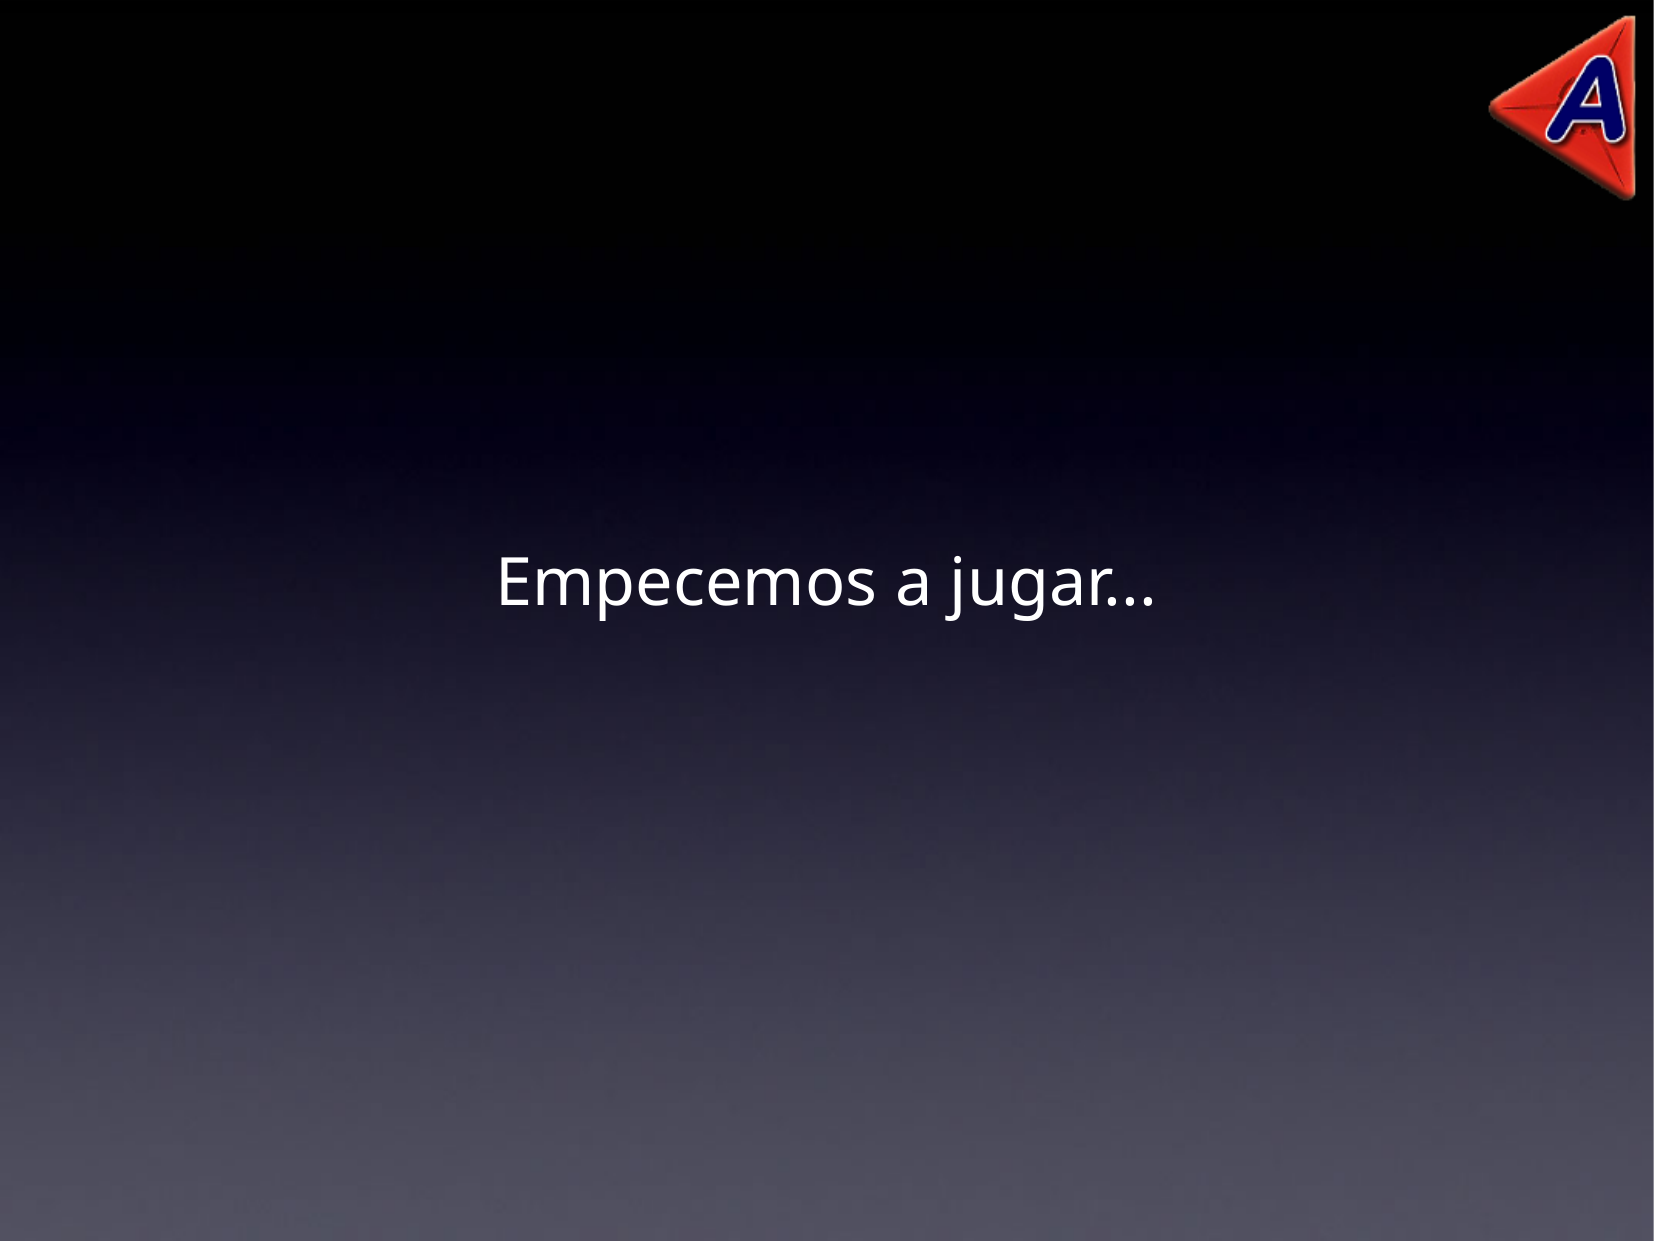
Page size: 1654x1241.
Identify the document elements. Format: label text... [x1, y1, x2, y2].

picture [0, 0, 1654, 1241]
subtitle Empecemos a jugar... [82, 56, 1571, 1102]
